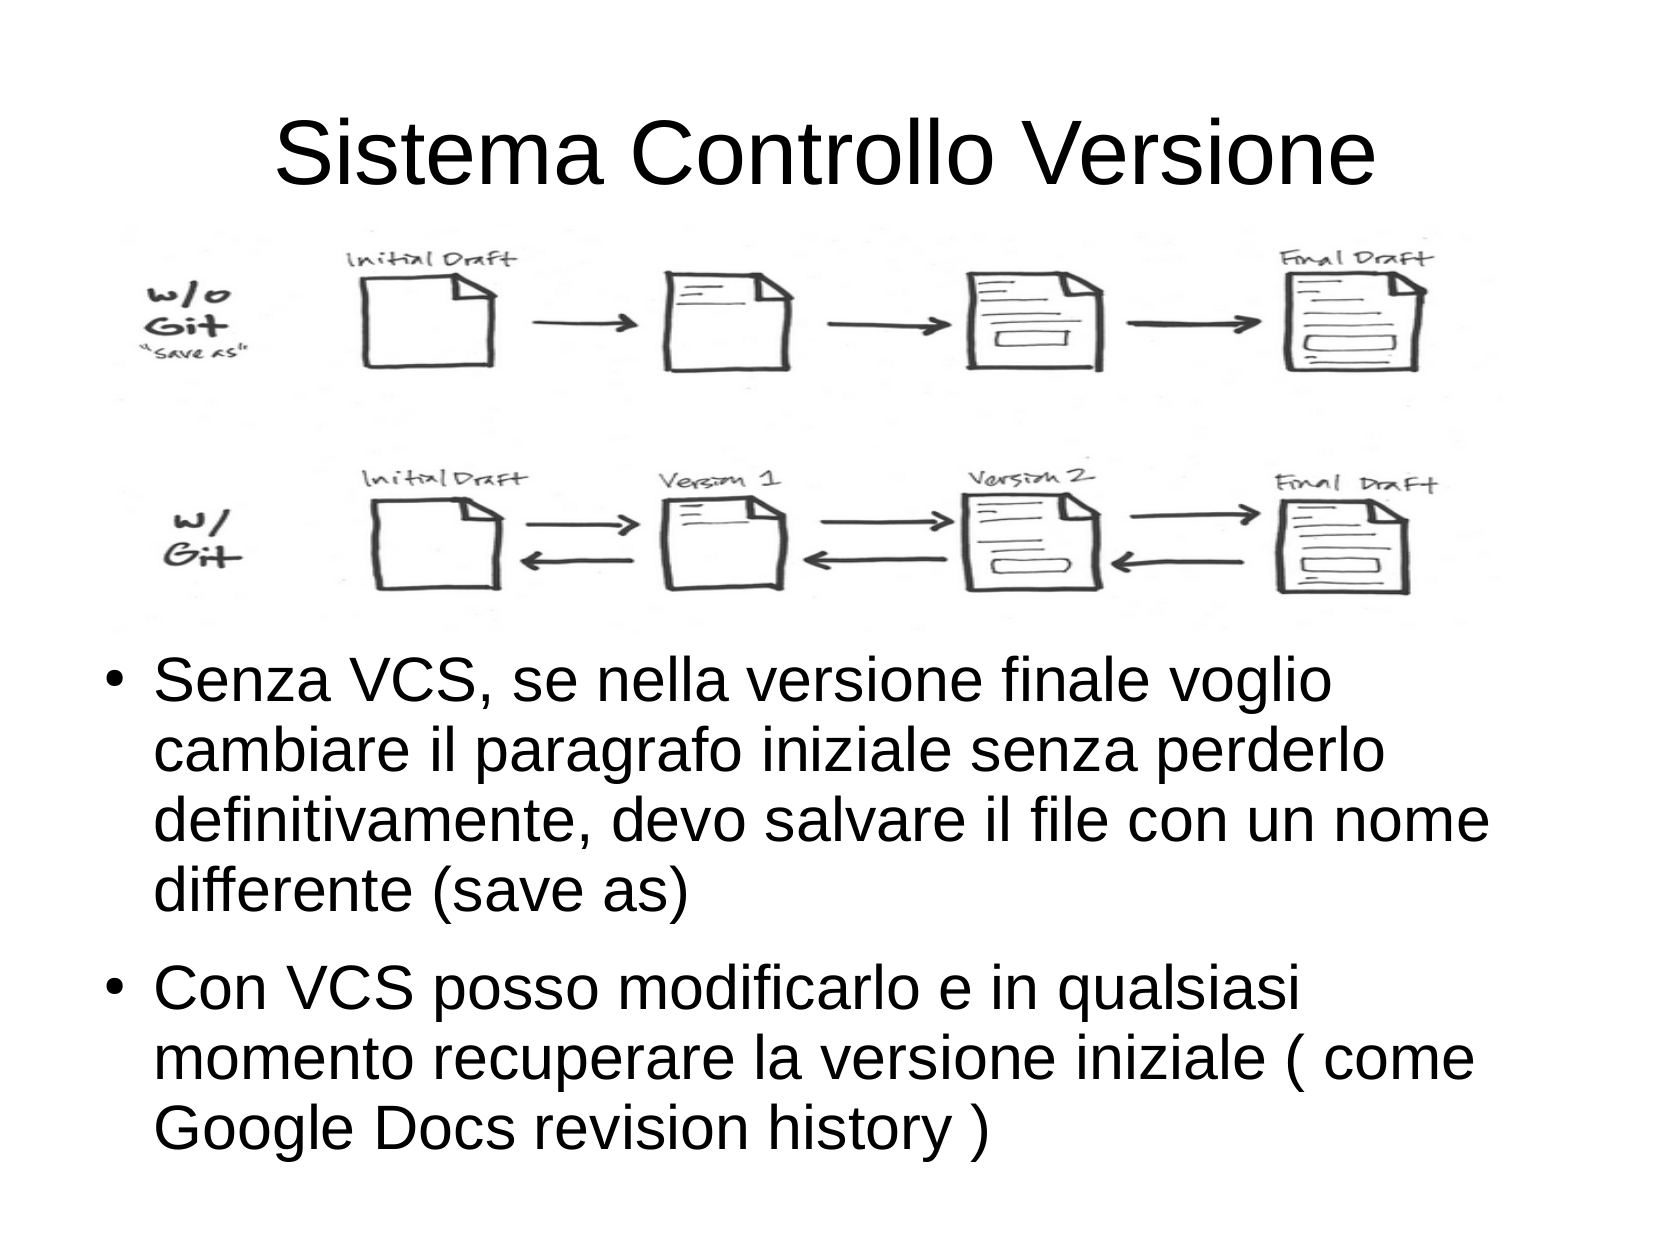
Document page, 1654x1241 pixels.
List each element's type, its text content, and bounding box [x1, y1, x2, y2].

list Senza VCS, se nella versione finale voglio cambiare il paragrafo iniziale senza perderlo definitivamente, devo salvare il file con un nome differente (save as) Con VCS posso modificarlo e in qualsiasi momento recuperare la versione iniziale ( come Google Docs revision history ) [86, 645, 1576, 1169]
picture [105, 224, 1501, 634]
title Sistema Controllo Versione [82, 49, 1571, 257]
